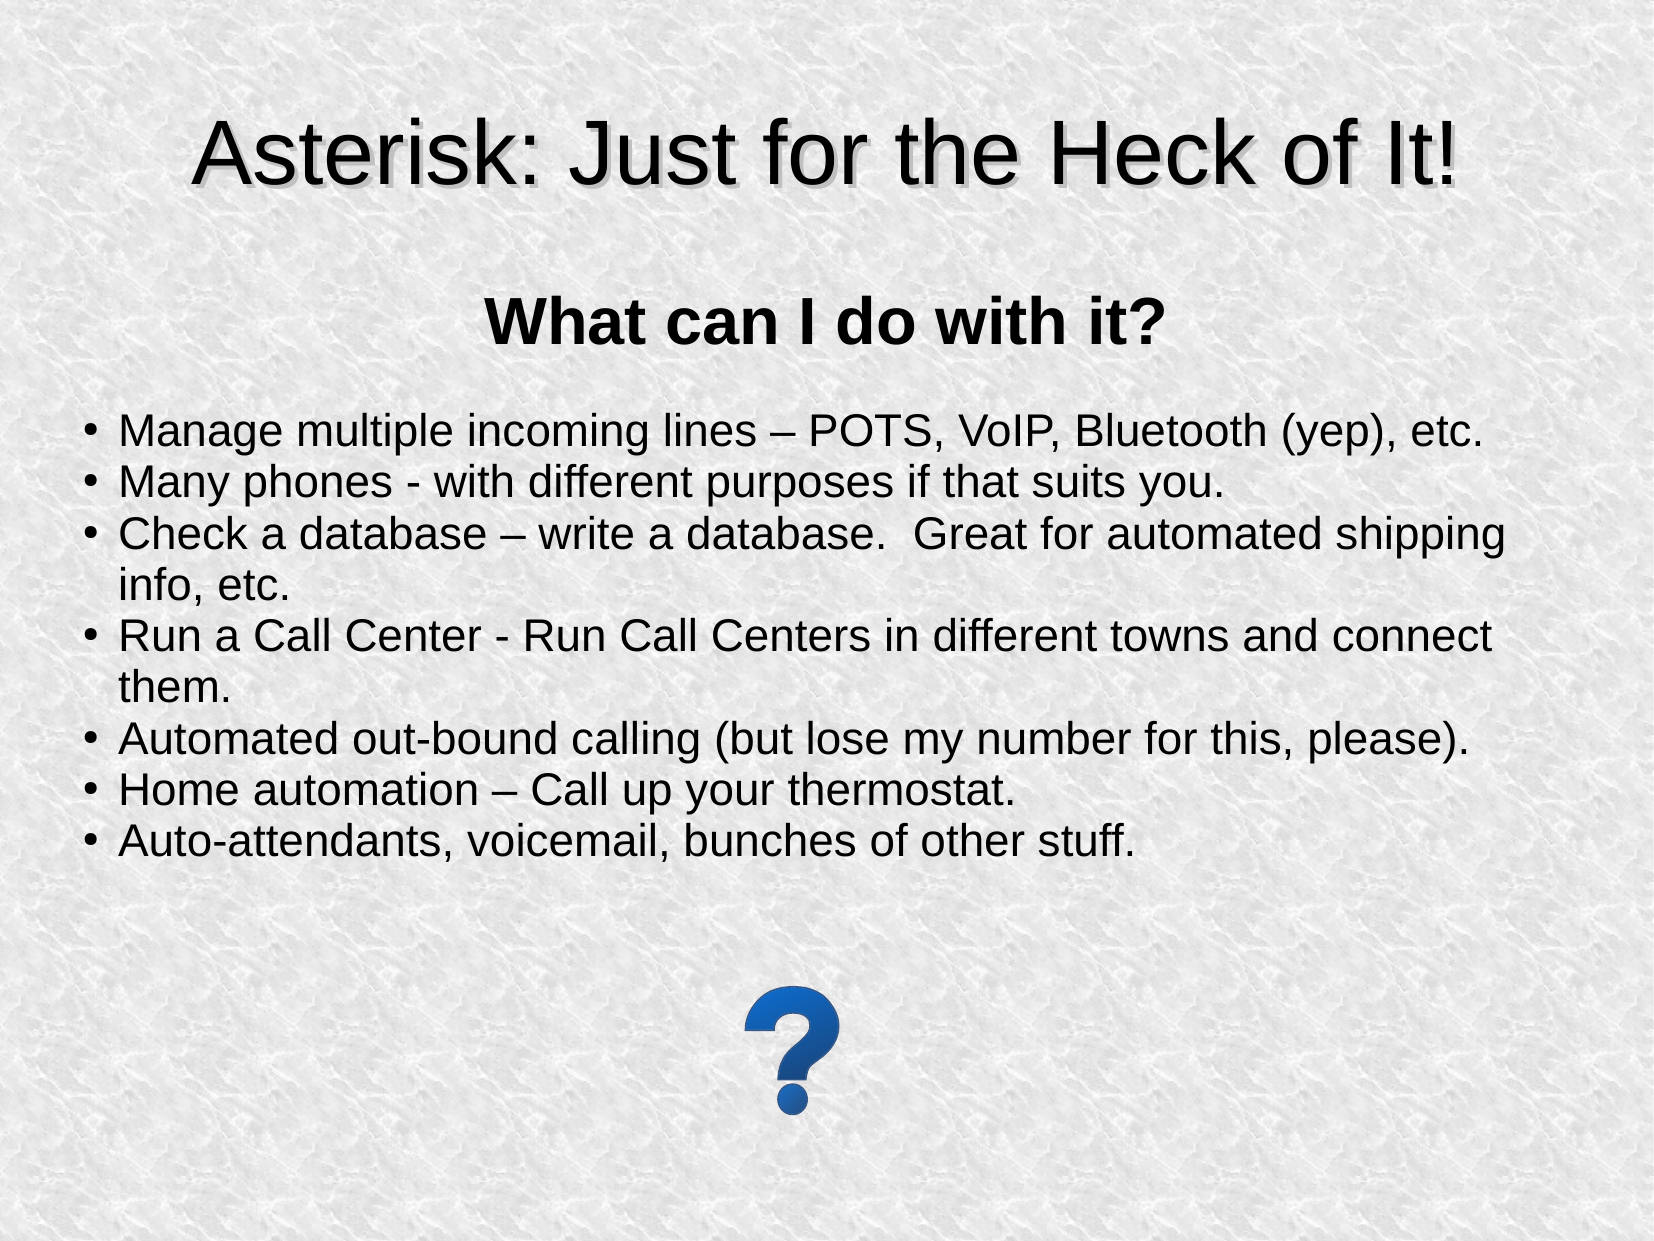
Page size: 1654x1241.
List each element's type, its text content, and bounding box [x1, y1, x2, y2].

subtitle What can I do with it? Manage multiple incoming lines – POTS, VoIP, Bluetooth (yep), etc. Many phones - with different purposes if that suits you. Check a database – write a database. Great for automated shipping info, etc. Run a Call Center - Run Call Centers in different towns and connect them. Automated out-bound calling (but lose my number for this, please). Home automation – Call up your thermostat. Auto-attendants, voicemail, bunches of other stuff. [82, 283, 1571, 1017]
picture [0, 0, 1654, 1241]
title Asterisk: Just for the Heck of It! [82, 49, 1571, 257]
